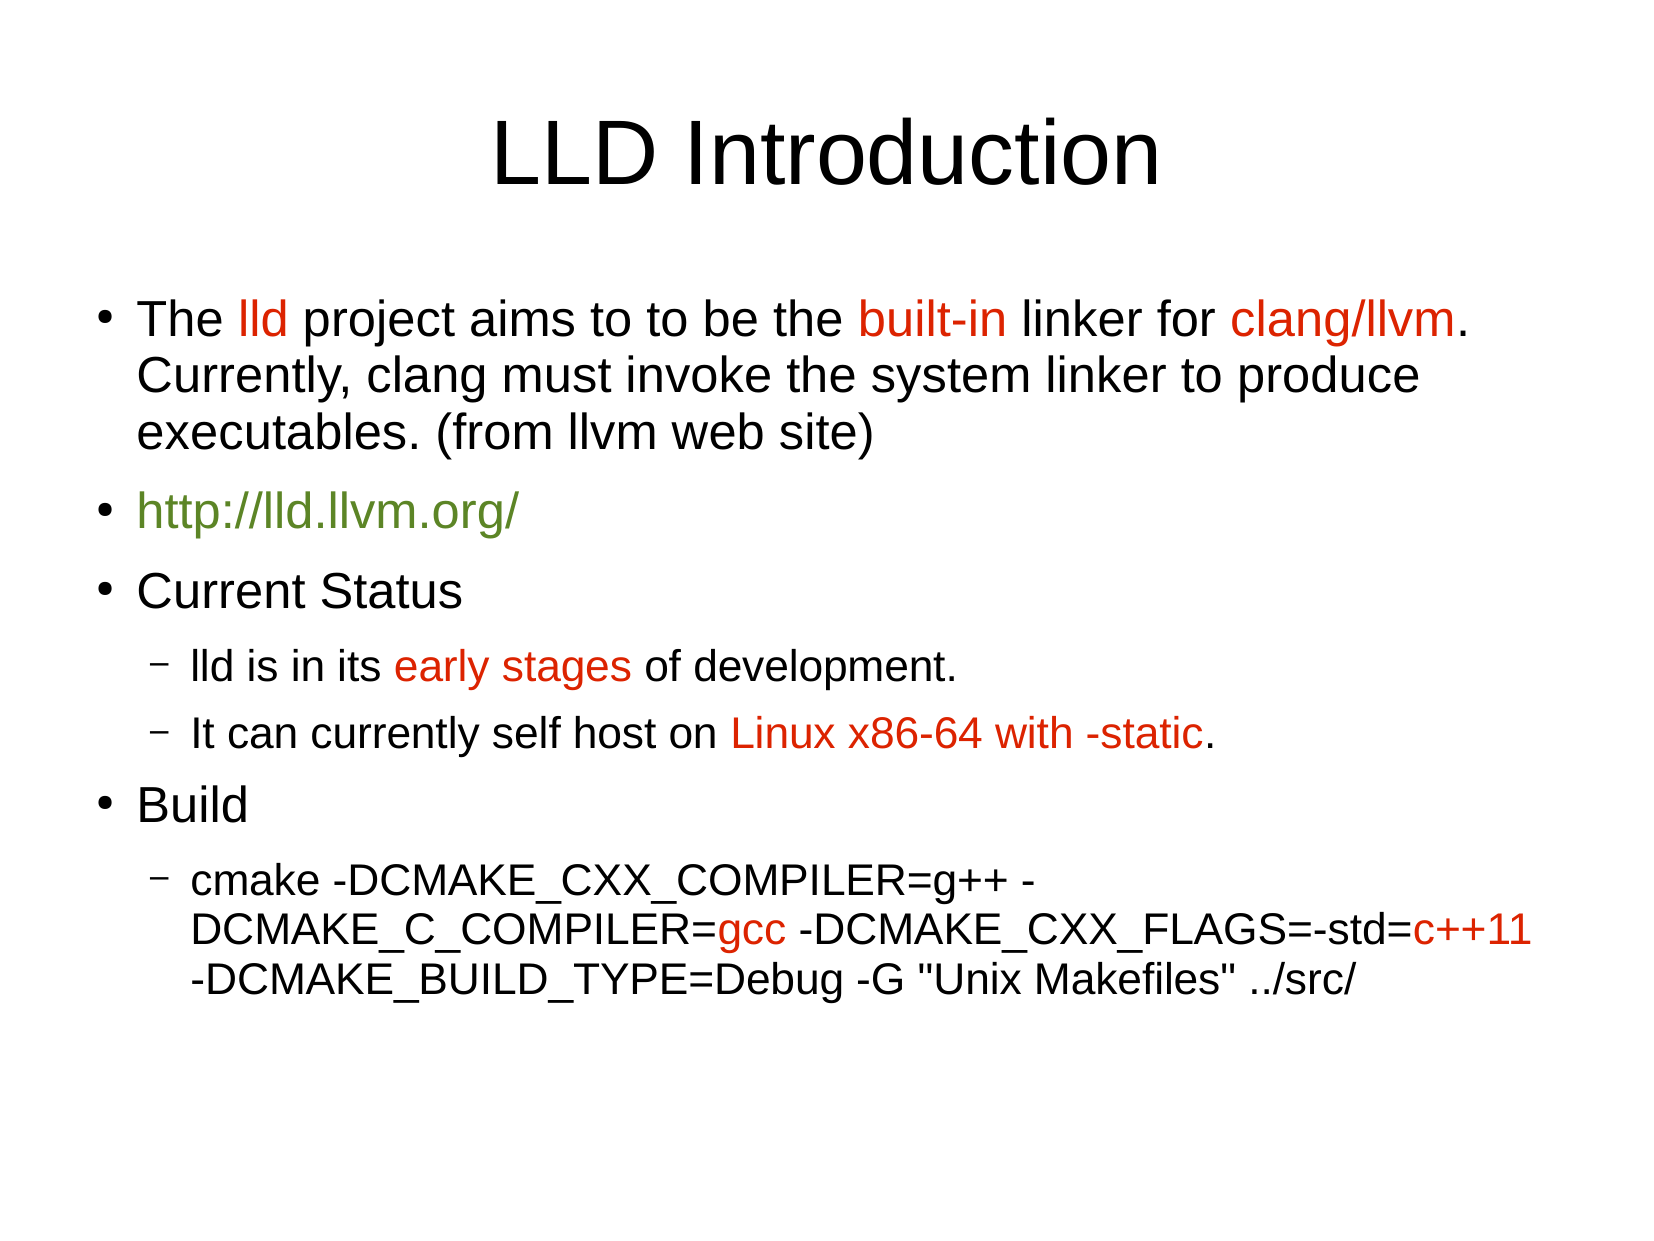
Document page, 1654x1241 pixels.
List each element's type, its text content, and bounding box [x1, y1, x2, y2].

list The lld project aims to to be the built-in linker for clang/llvm. Currently, clang must invoke the system linker to produce executables. (from llvm web site) http://lld.llvm.org/ Current Status lld is in its early stages of development. It can currently self host on Linux x86-64 with -static. Build cmake -DCMAKE_CXX_COMPILER=g++ -DCMAKE_C_COMPILER=gcc -DCMAKE_CXX_FLAGS=-std=c++11 -DCMAKE_BUILD_TYPE=Debug -G "Unix Makefiles" ../src/ [82, 290, 1538, 1010]
title LLD Introduction [82, 49, 1571, 257]
